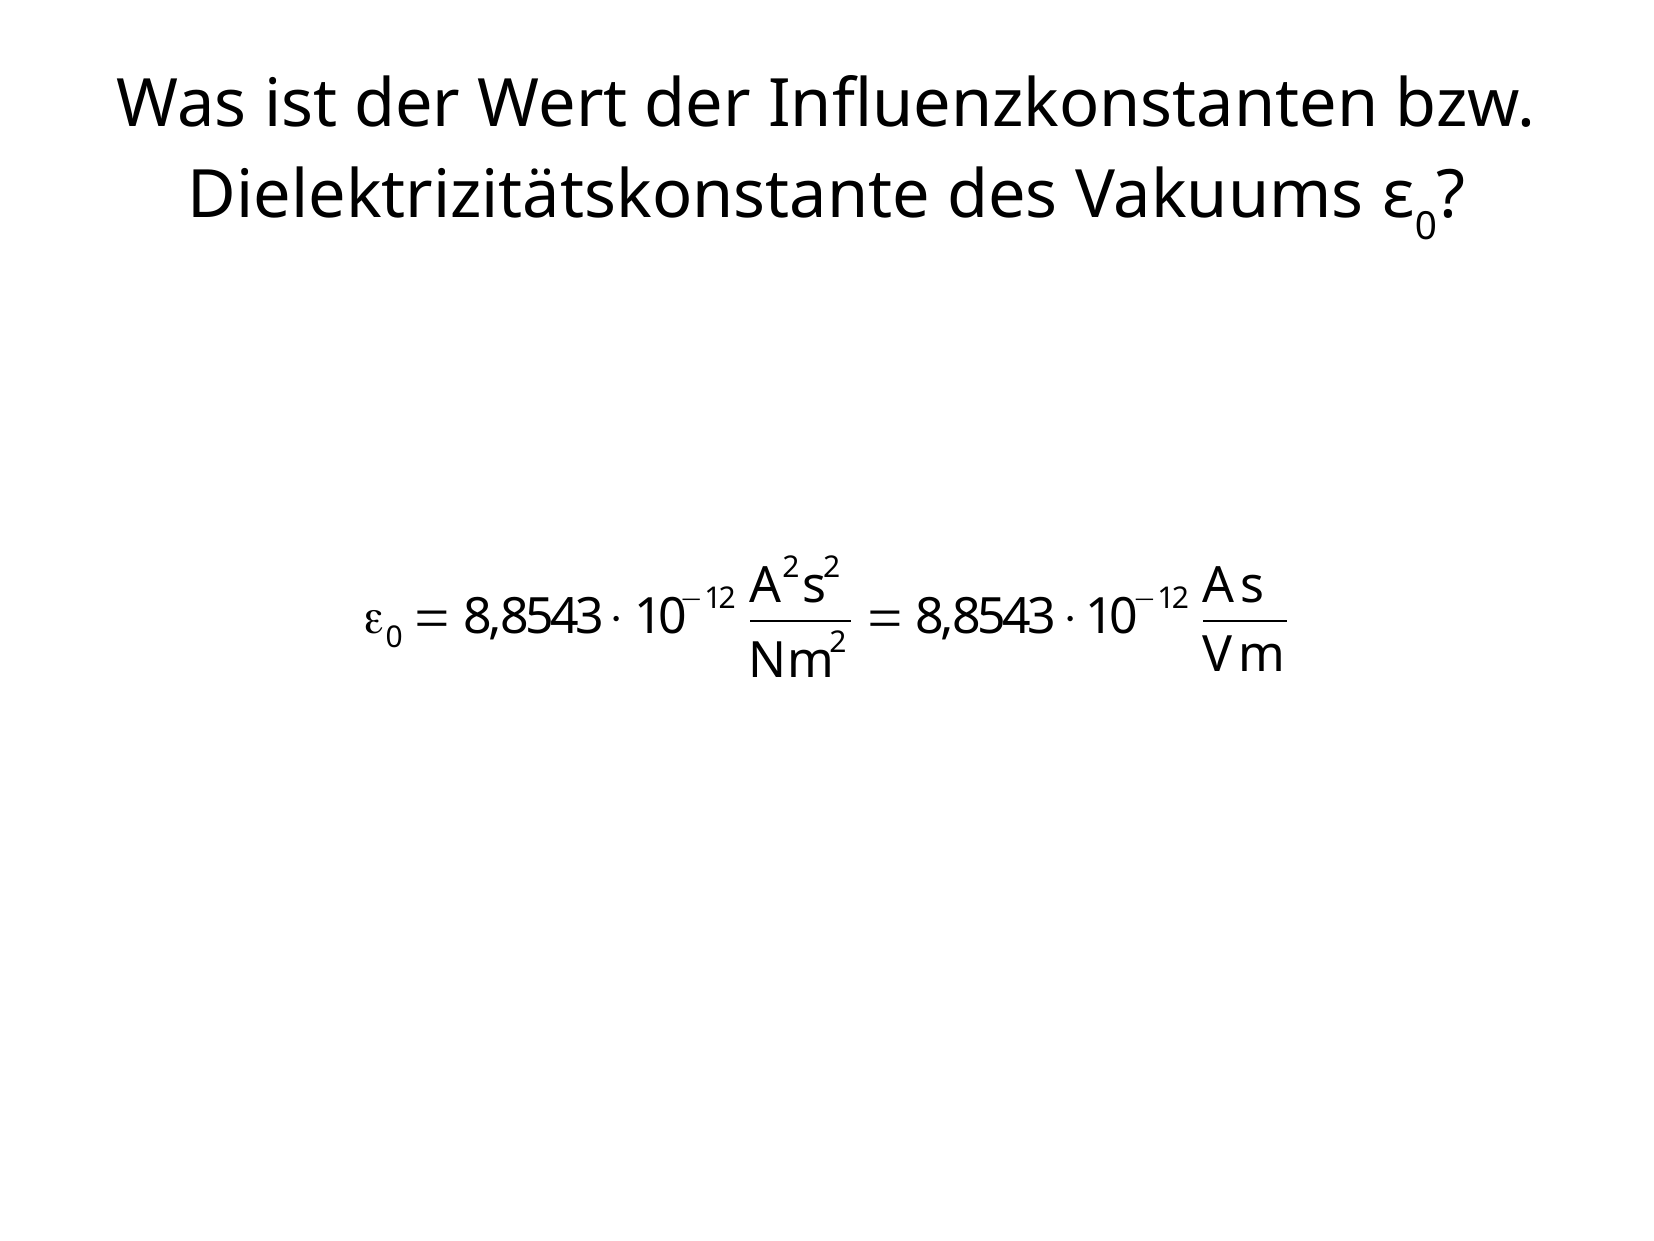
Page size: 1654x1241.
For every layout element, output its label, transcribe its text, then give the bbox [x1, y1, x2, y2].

title Was ist der Wert der Influenzkonstanten bzw. Dielektrizitätskonstante des Vakuums ε0? [82, 49, 1571, 257]
chart [357, 549, 1296, 691]
